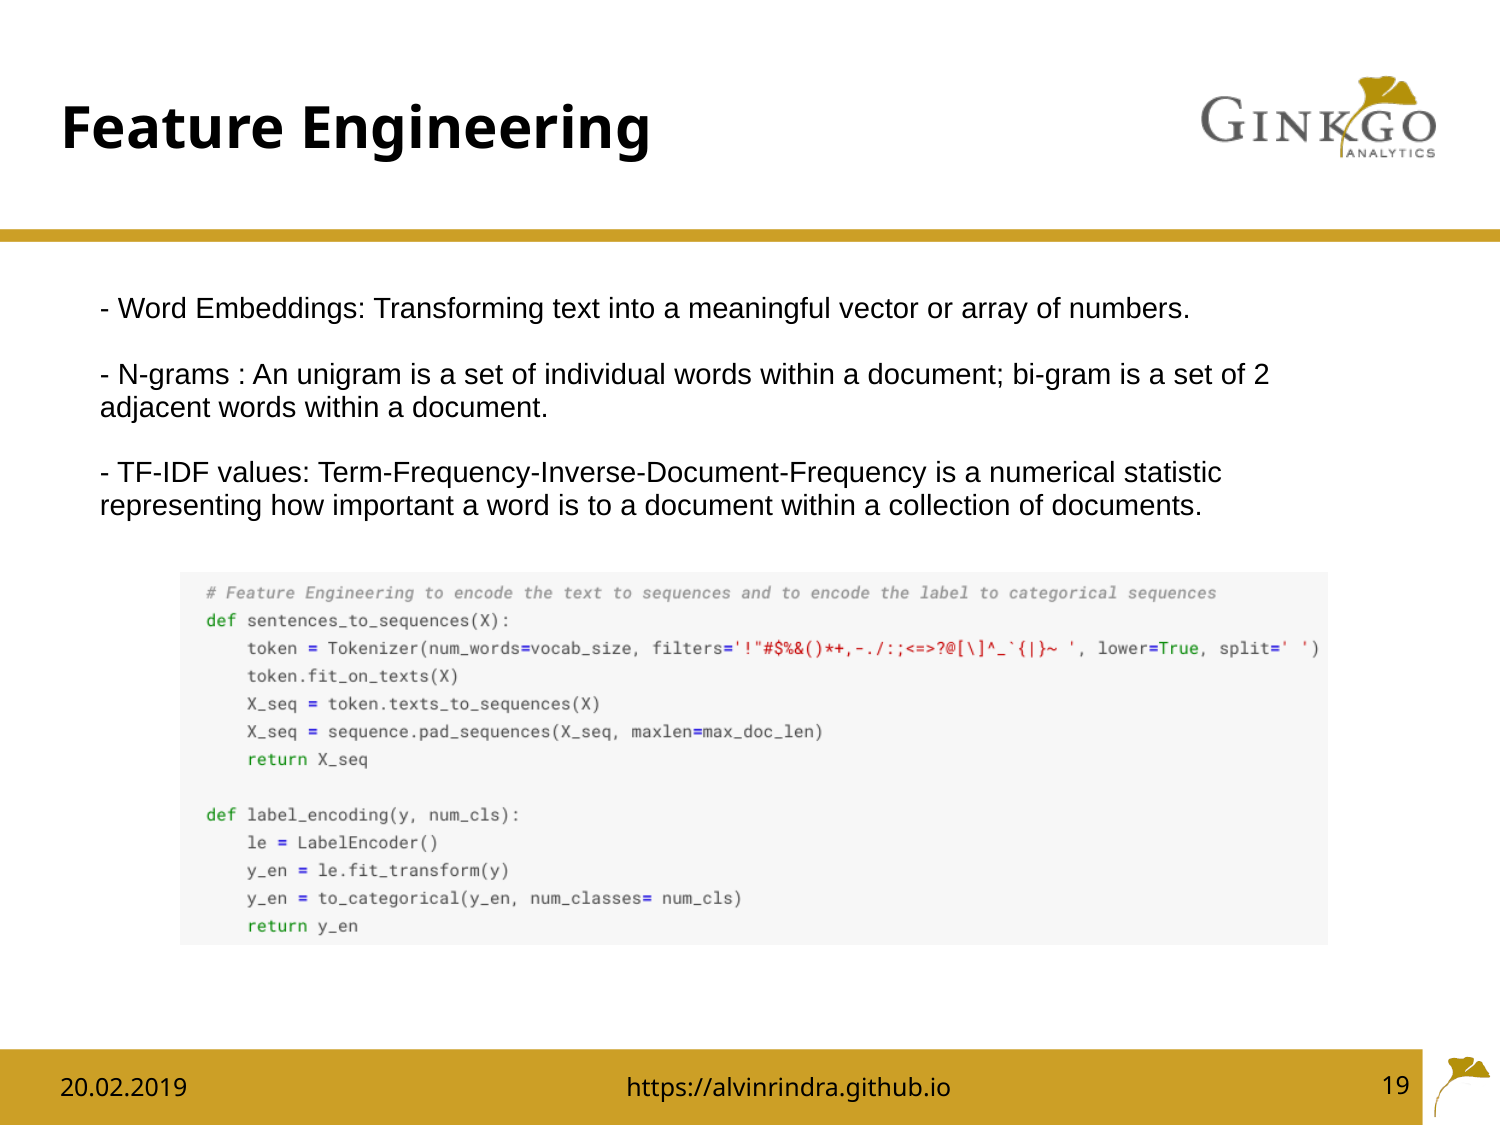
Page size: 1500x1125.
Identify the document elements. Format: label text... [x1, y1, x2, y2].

text_box - Word Embeddings: Transforming text into a meaningful vector or array of numbers. - N-grams : An unigram is a set of individual words within a document; bi-gram is a set of 2 adjacent words within a document. - TF-IDF values: Term-Frequency-Inverse-Document-Frequency is a numerical statistic representing how important a word is to a document within a collection of documents. [85, 285, 1321, 888]
list [60, 289, 1425, 1081]
list Feature Engineering [60, 90, 1054, 274]
text_box 20.02.2019 [60, 1056, 266, 1117]
text_box https://alvinrindra.github.io [266, 1056, 993, 1117]
picture [0, 0, 1500, 1125]
text_box <number> [1196, 1056, 1425, 1117]
